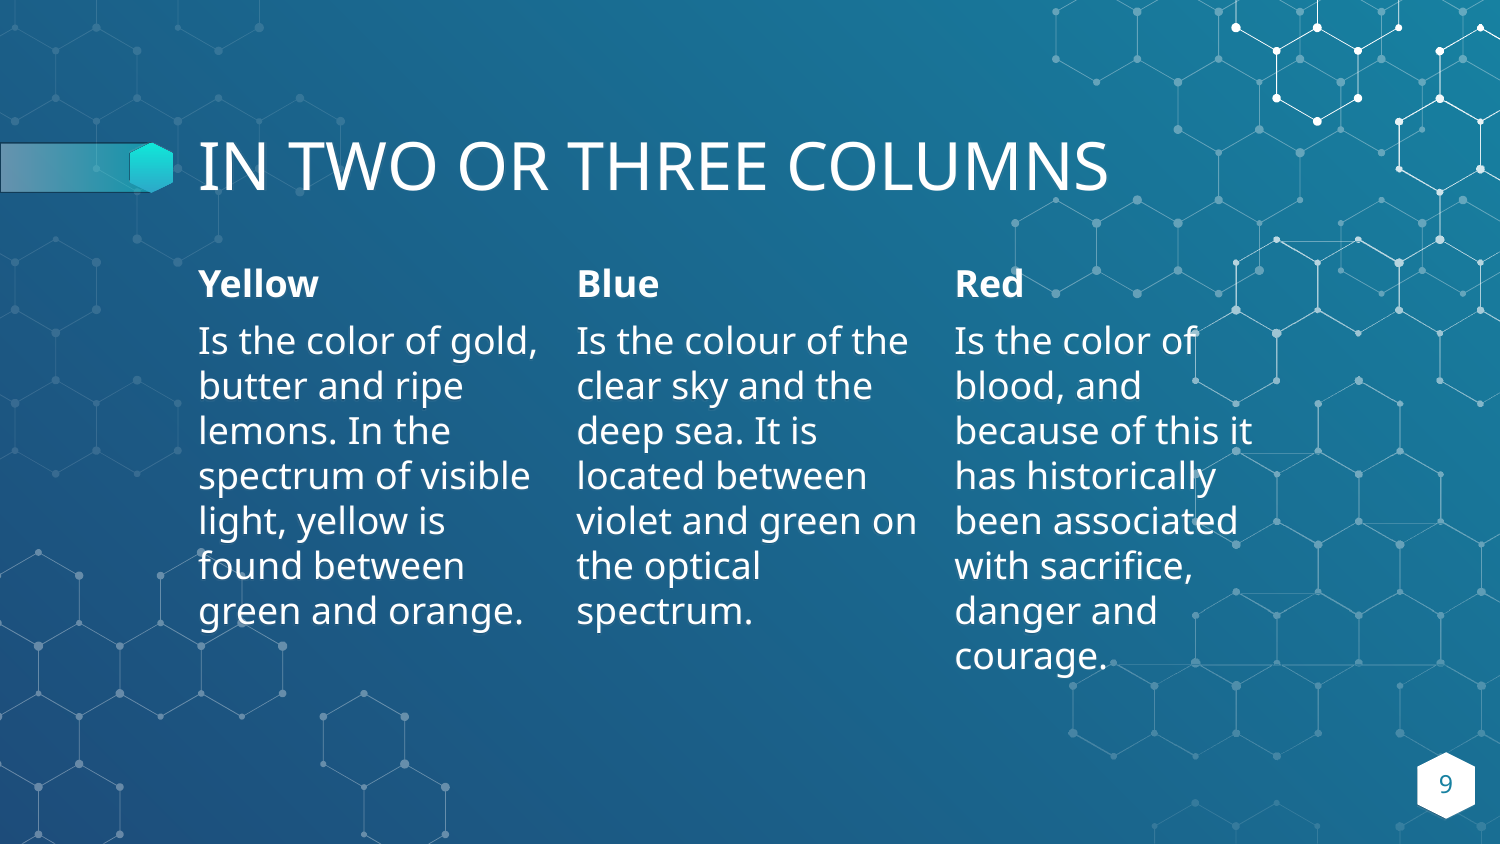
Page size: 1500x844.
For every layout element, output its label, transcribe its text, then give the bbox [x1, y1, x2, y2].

list Blue Is the colour of the clear sky and the deep sea. It is located between violet and green on the optical spectrum. [576, 259, 919, 758]
slide_number <número> [1417, 752, 1475, 819]
list Red Is the color of blood, and because of this it has historically been associated with sacrifice, danger and courage. [954, 259, 1297, 758]
title IN TWO OR THREE COLUMNS [198, 140, 1302, 198]
list Yellow Is the color of gold, butter and ripe lemons. In the spectrum of visible light, yellow is found between green and orange. [198, 259, 541, 758]
